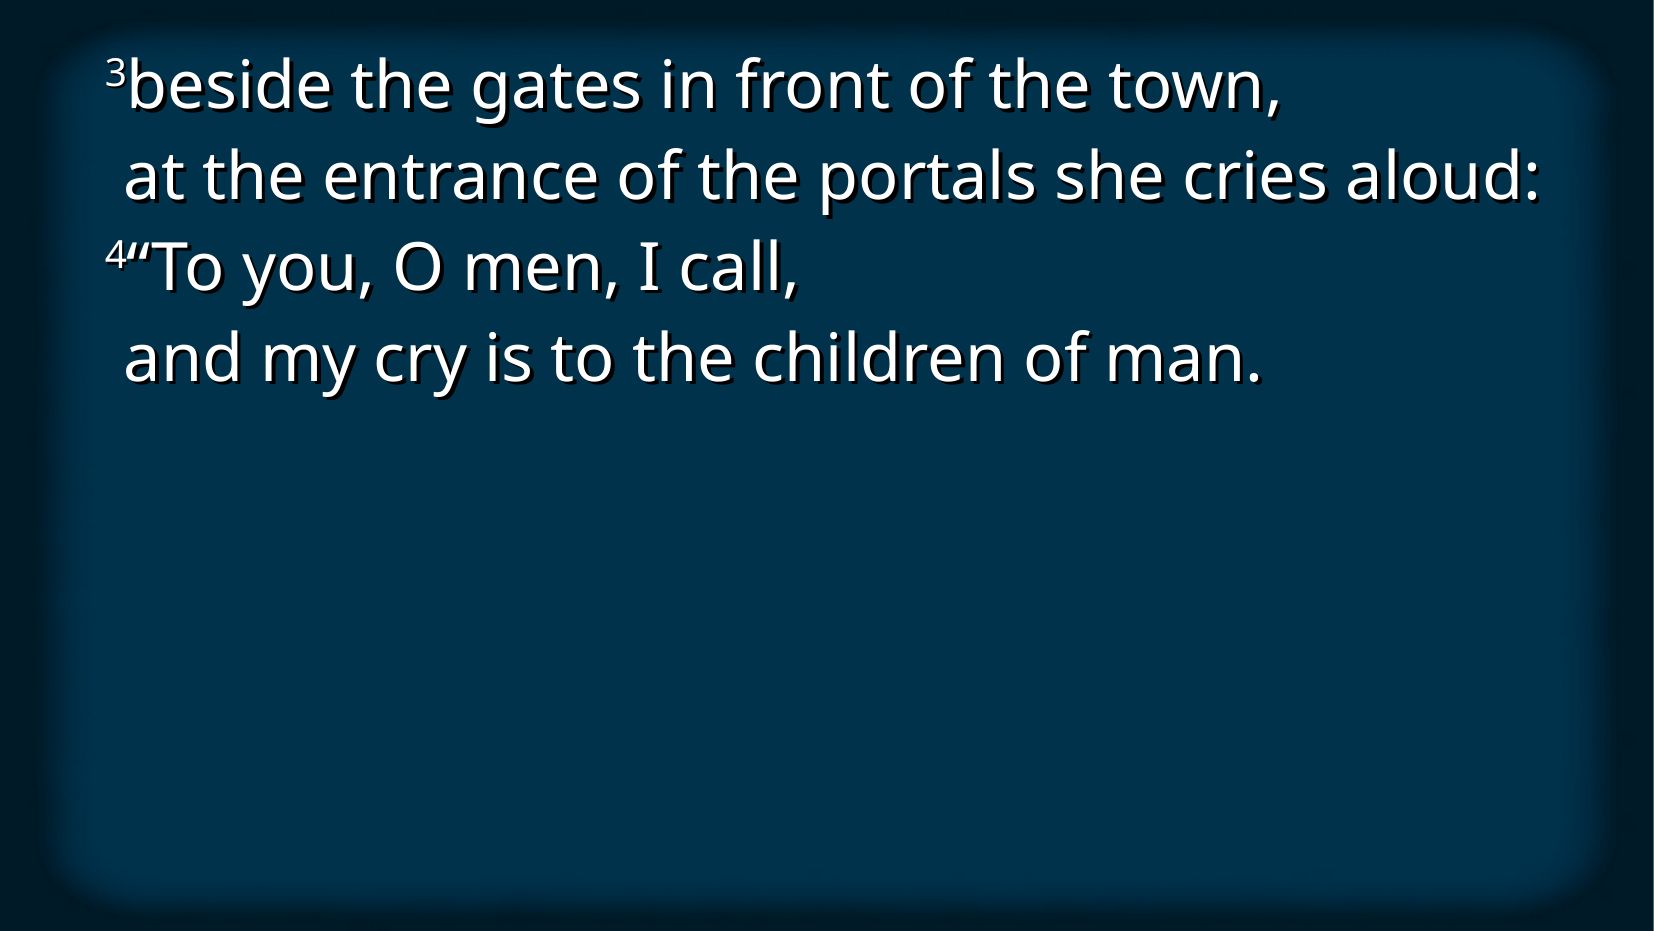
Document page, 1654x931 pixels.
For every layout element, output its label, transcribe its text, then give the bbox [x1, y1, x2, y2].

text_box 3beside the gates in front of the town, at the entrance of the portals she cries aloud: 4“To you, O men, I call, and my cry is to the children of man. [90, 30, 1576, 400]
picture [0, 0, 1654, 931]
